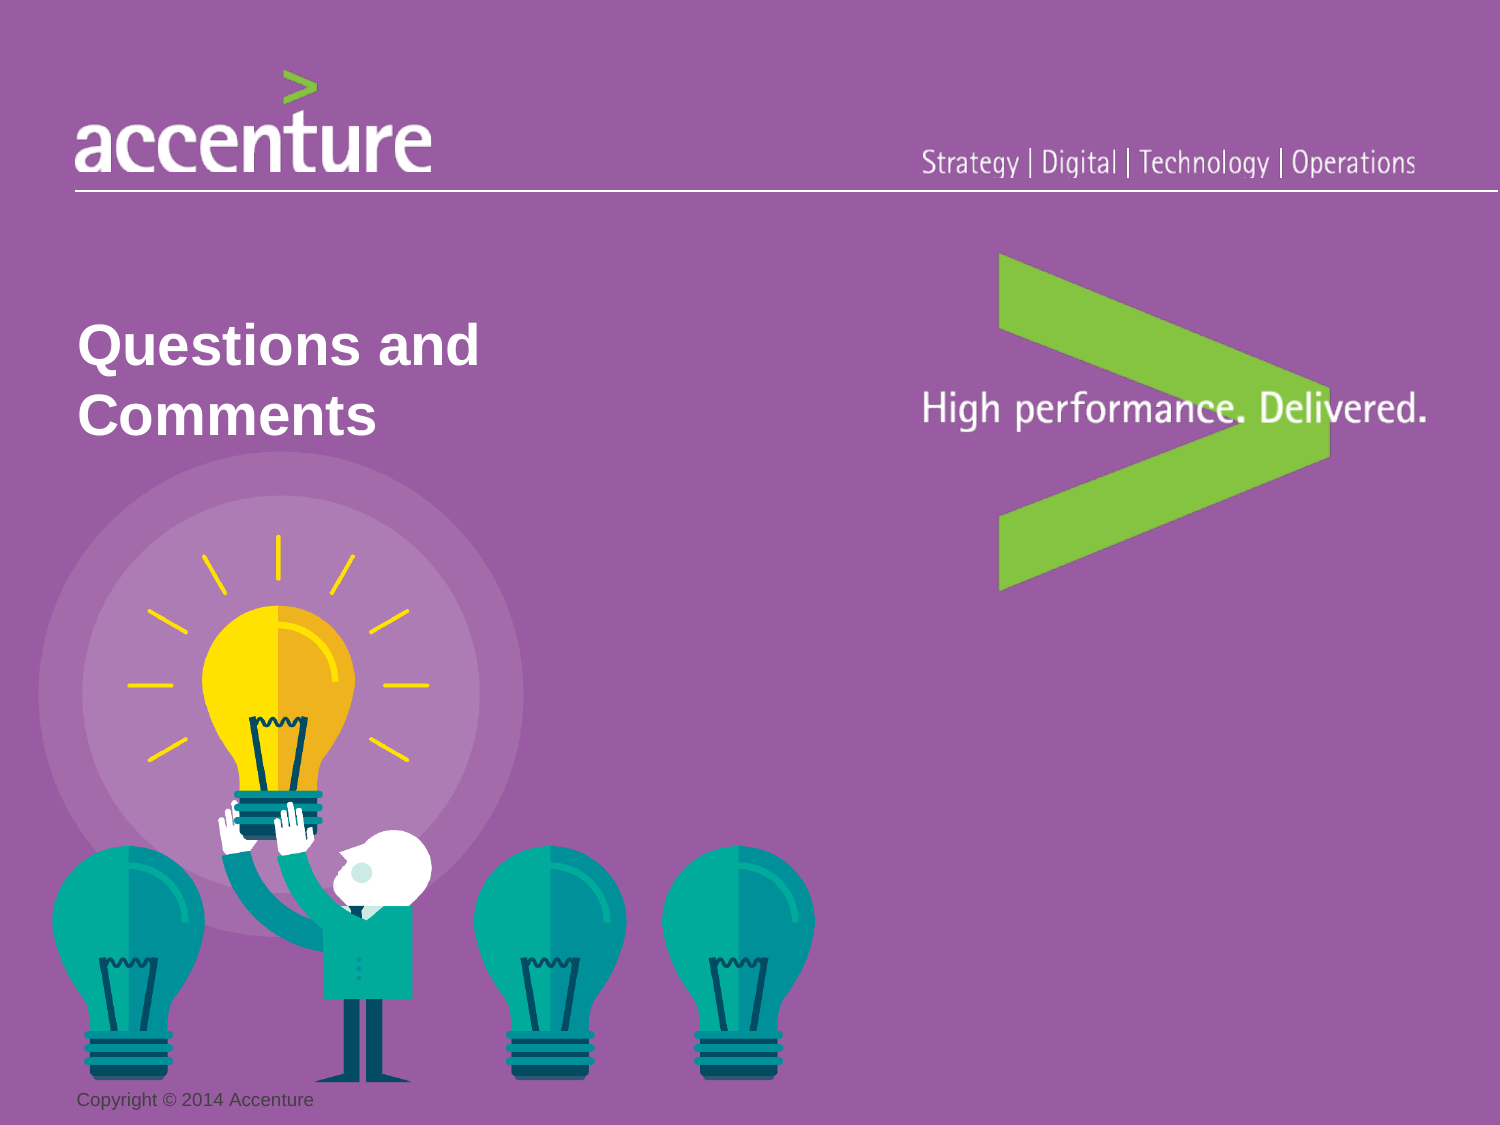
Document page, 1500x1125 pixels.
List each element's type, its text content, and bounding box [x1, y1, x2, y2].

picture [0, 0, 1500, 1125]
title Questions and Comments [77, 299, 677, 394]
